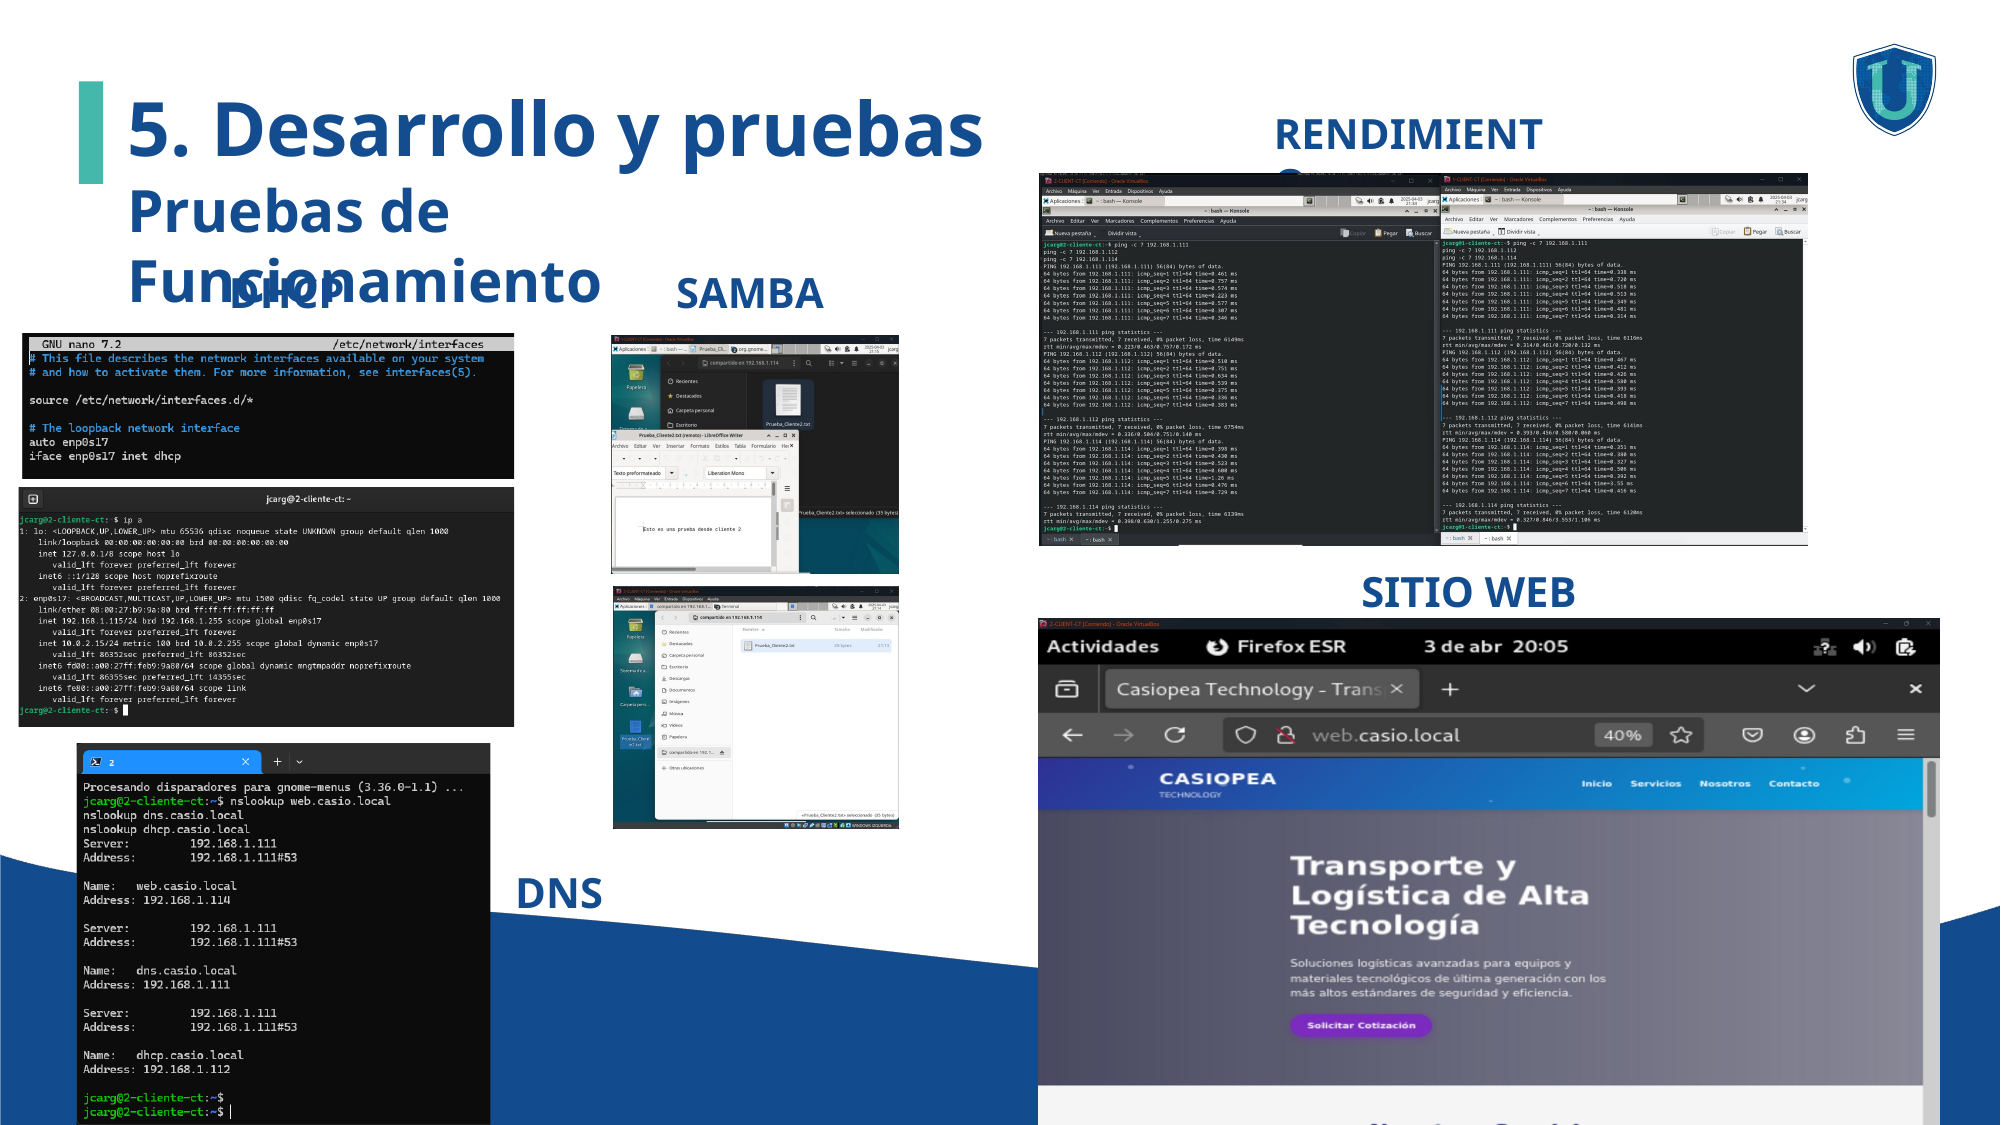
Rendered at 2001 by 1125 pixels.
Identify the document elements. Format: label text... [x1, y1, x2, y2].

picture [613, 586, 899, 829]
text_box DHCP [214, 259, 367, 324]
picture [18, 487, 515, 727]
picture [1850, 41, 1938, 138]
text_box Pruebas de Funcionamiento [112, 167, 942, 322]
picture [0, 618, 2000, 1125]
text_box [78, 81, 104, 184]
picture [611, 335, 899, 574]
text_box SITIO WEB [1346, 558, 1626, 618]
text_box SAMBA [661, 259, 845, 325]
text_box RENDIMIENTO [1259, 100, 1588, 173]
text_box 5. Desarrollo y pruebas [112, 84, 1268, 184]
text_box DNS [500, 859, 634, 925]
picture [1039, 173, 1808, 546]
picture [12, 333, 515, 479]
